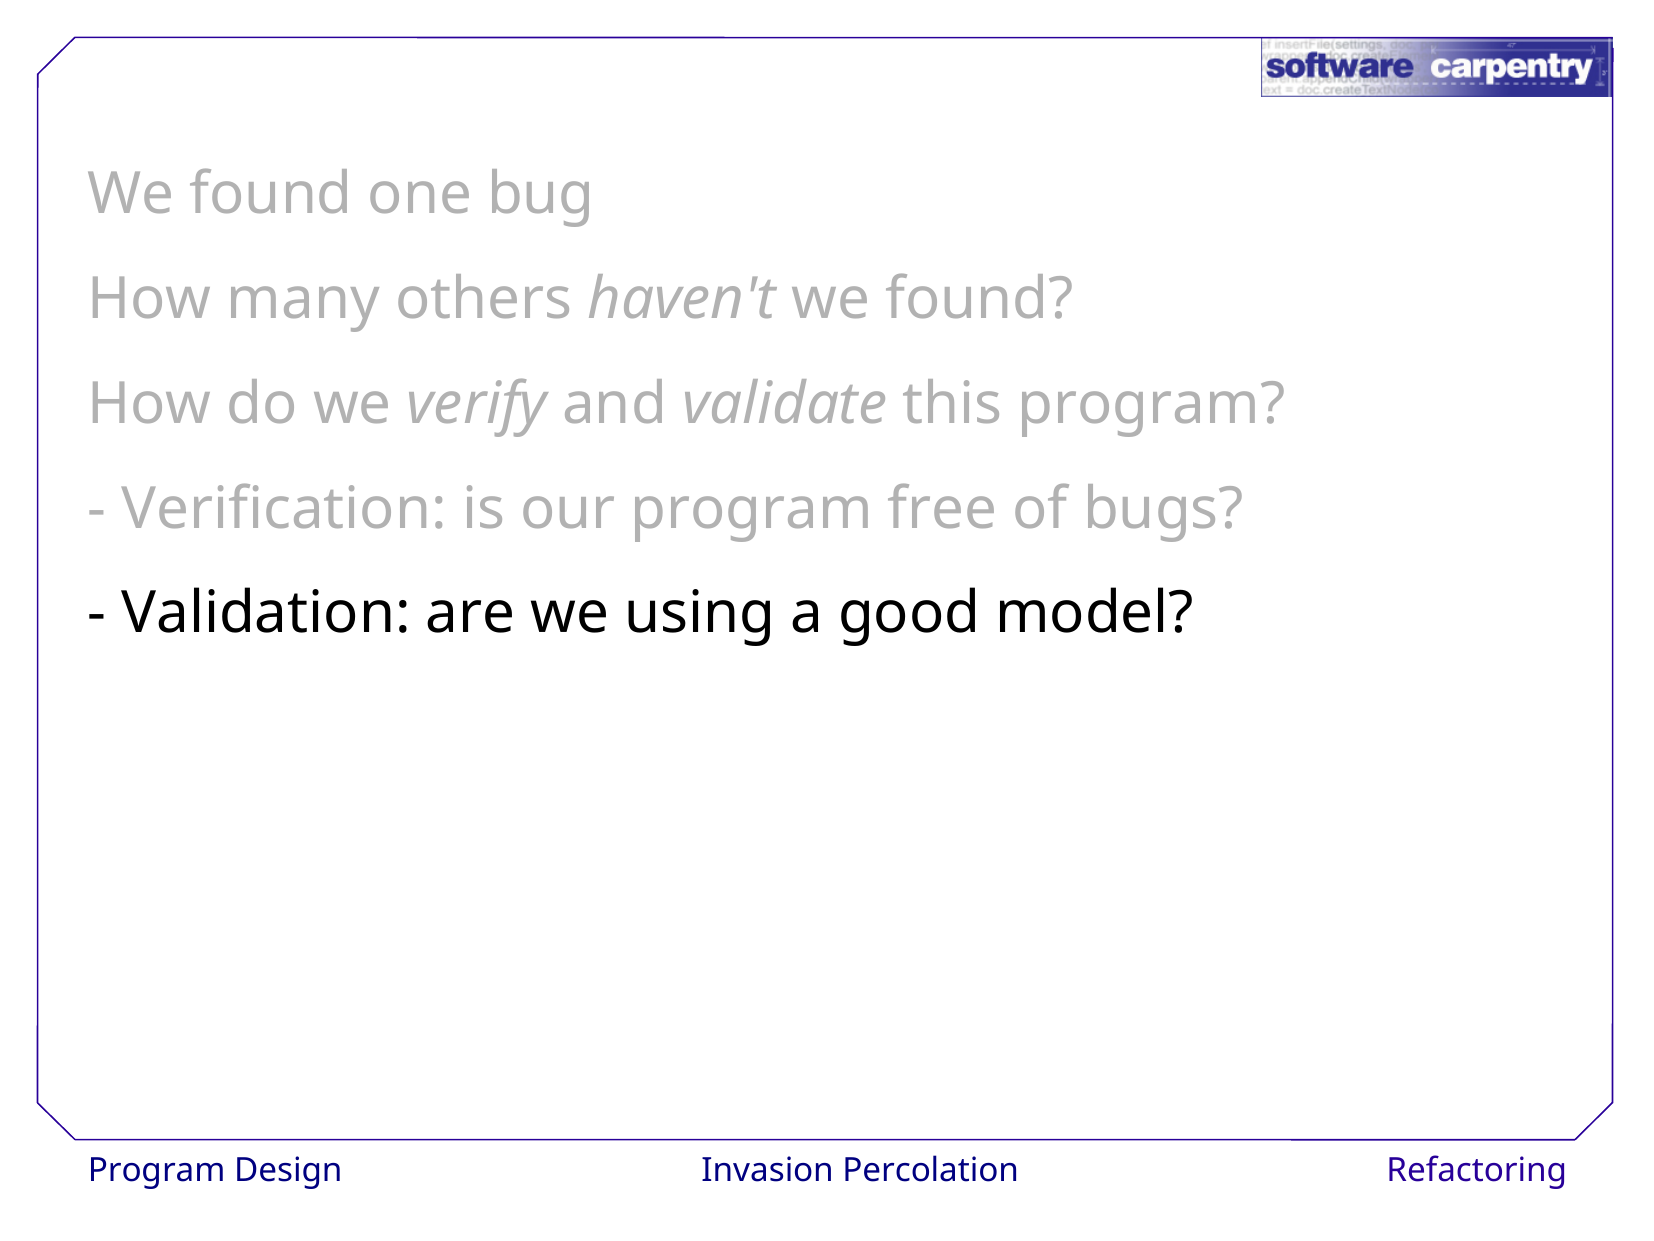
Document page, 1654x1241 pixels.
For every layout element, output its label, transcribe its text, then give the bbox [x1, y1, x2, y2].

picture [1261, 39, 1613, 97]
text_box We found one bug How many others haven't we found? How do we verify and validate this program? - Verification: is our program free of bugs? - Validation: are we using a good model? [72, 112, 1451, 653]
